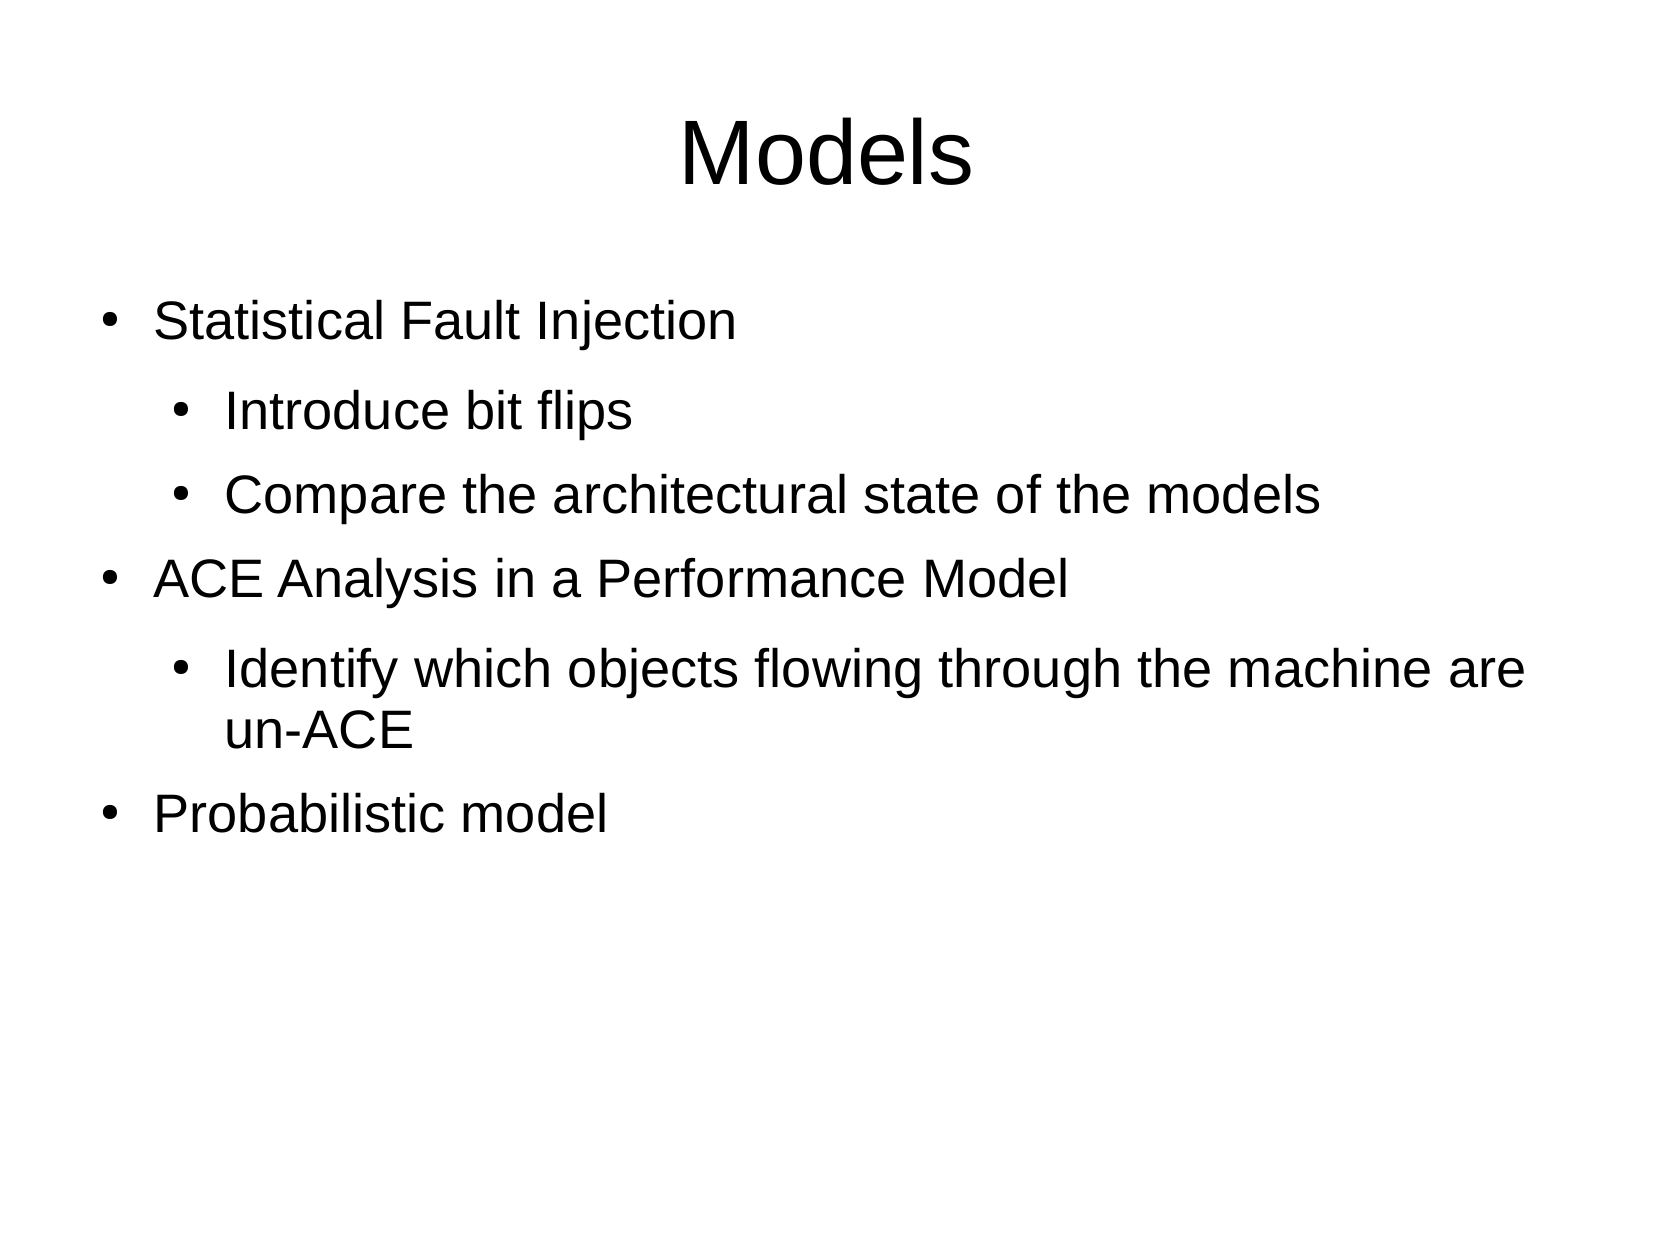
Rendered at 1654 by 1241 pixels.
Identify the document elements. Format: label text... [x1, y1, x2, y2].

title Models [82, 49, 1571, 257]
list Statistical Fault Injection Introduce bit flips Compare the architectural state of the models ACE Analysis in a Performance Model Identify which objects flowing through the machine are un-ACE Probabilistic model [82, 290, 1571, 1109]
